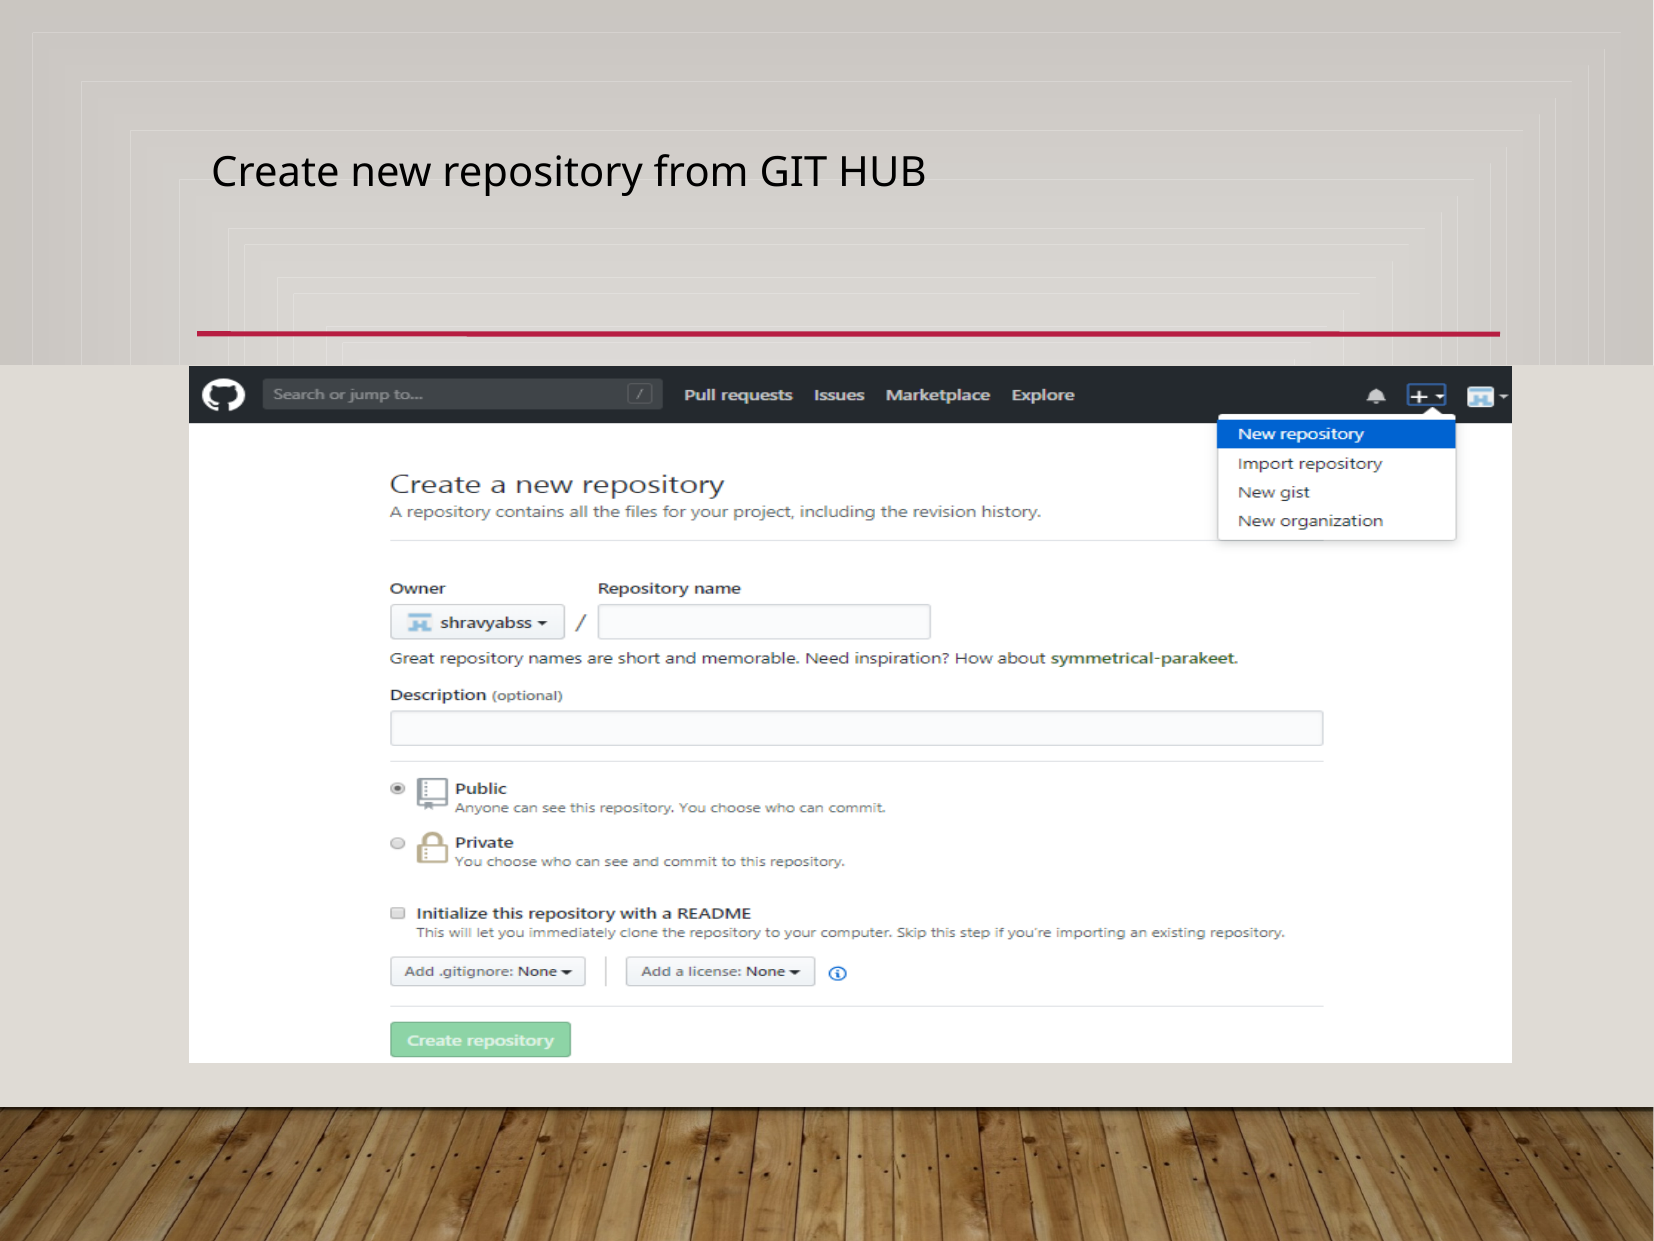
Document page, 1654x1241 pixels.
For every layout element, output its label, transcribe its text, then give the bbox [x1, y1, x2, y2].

picture [189, 366, 1512, 1063]
title Create new repository from GIT HUB [196, 145, 1499, 335]
picture [0, 1107, 1654, 1241]
